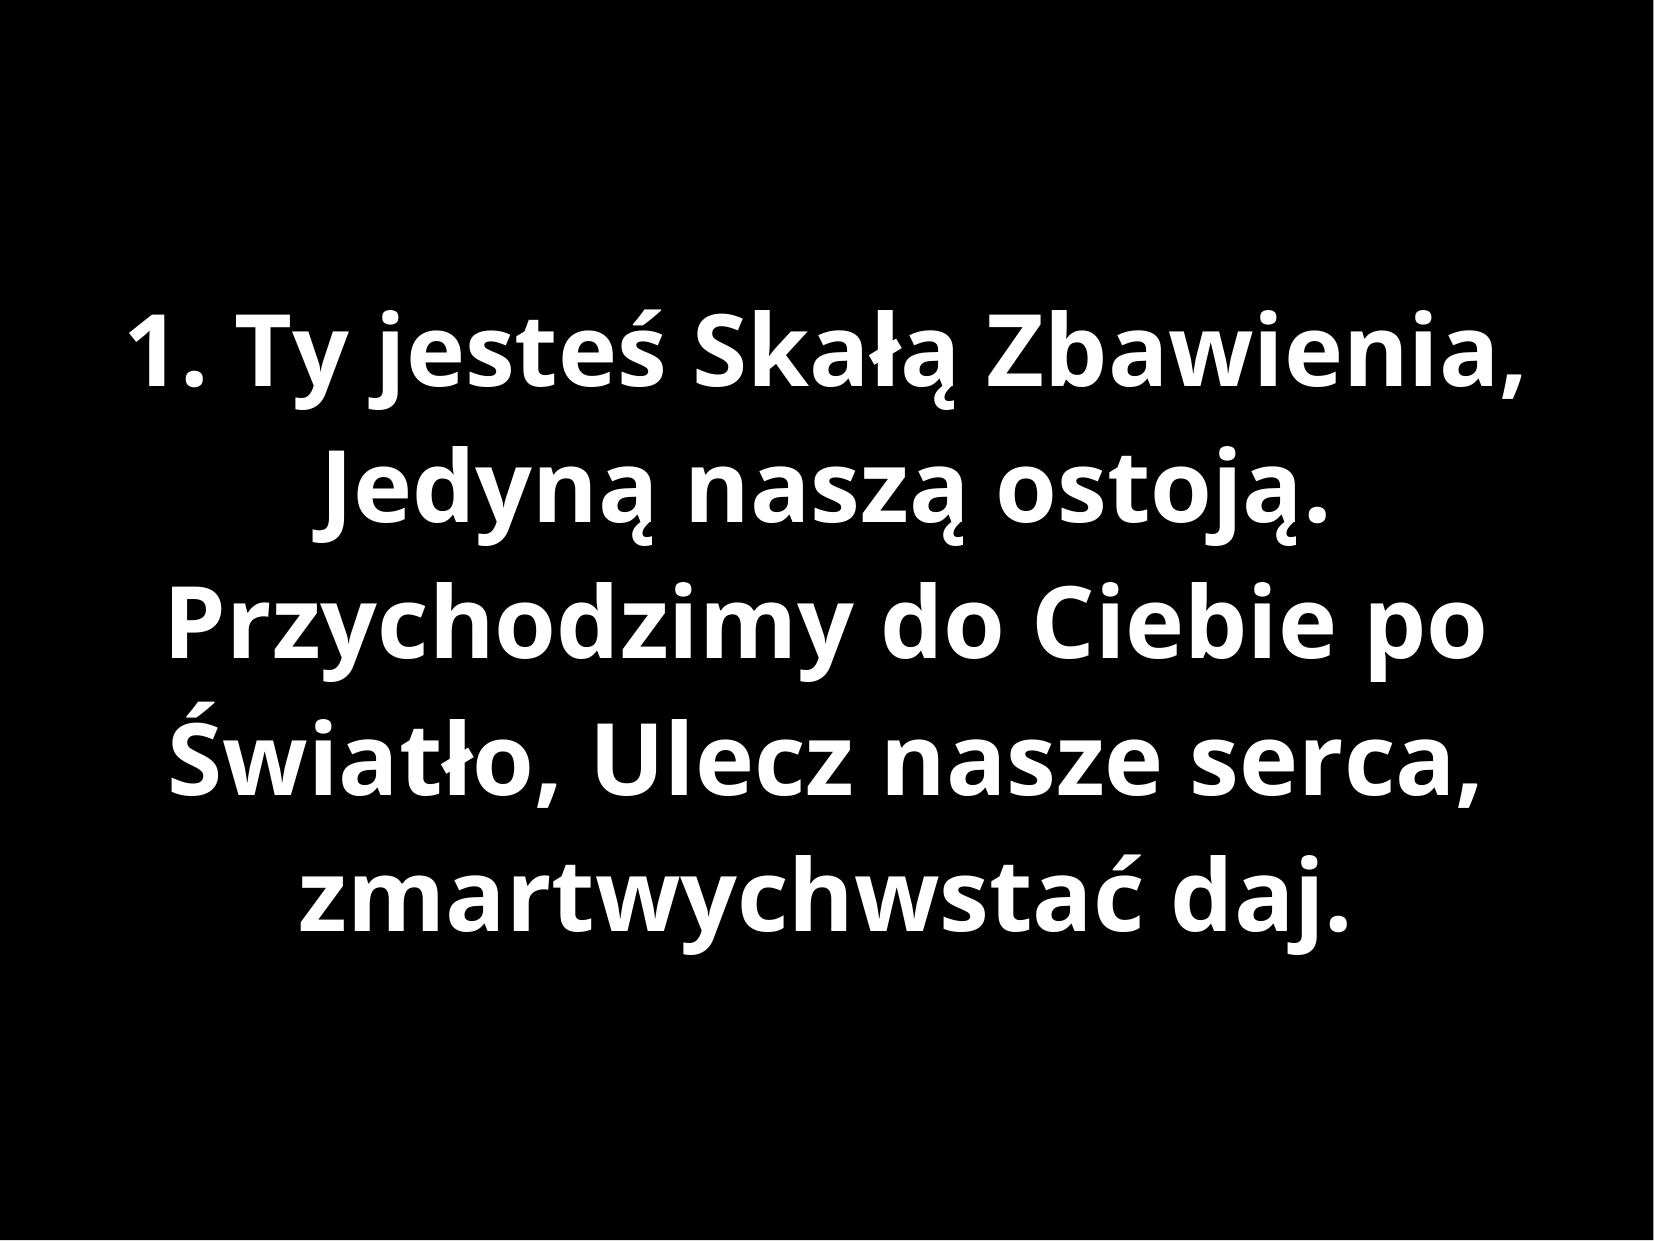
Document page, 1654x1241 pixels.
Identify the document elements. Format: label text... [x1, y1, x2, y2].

title 1. Ty jesteś Skałą Zbawienia, Jedyną naszą ostoją. Przychodzimy do Ciebie po Światło, Ulecz nasze serca, zmartwychwstać daj. [0, 0, 1654, 1241]
